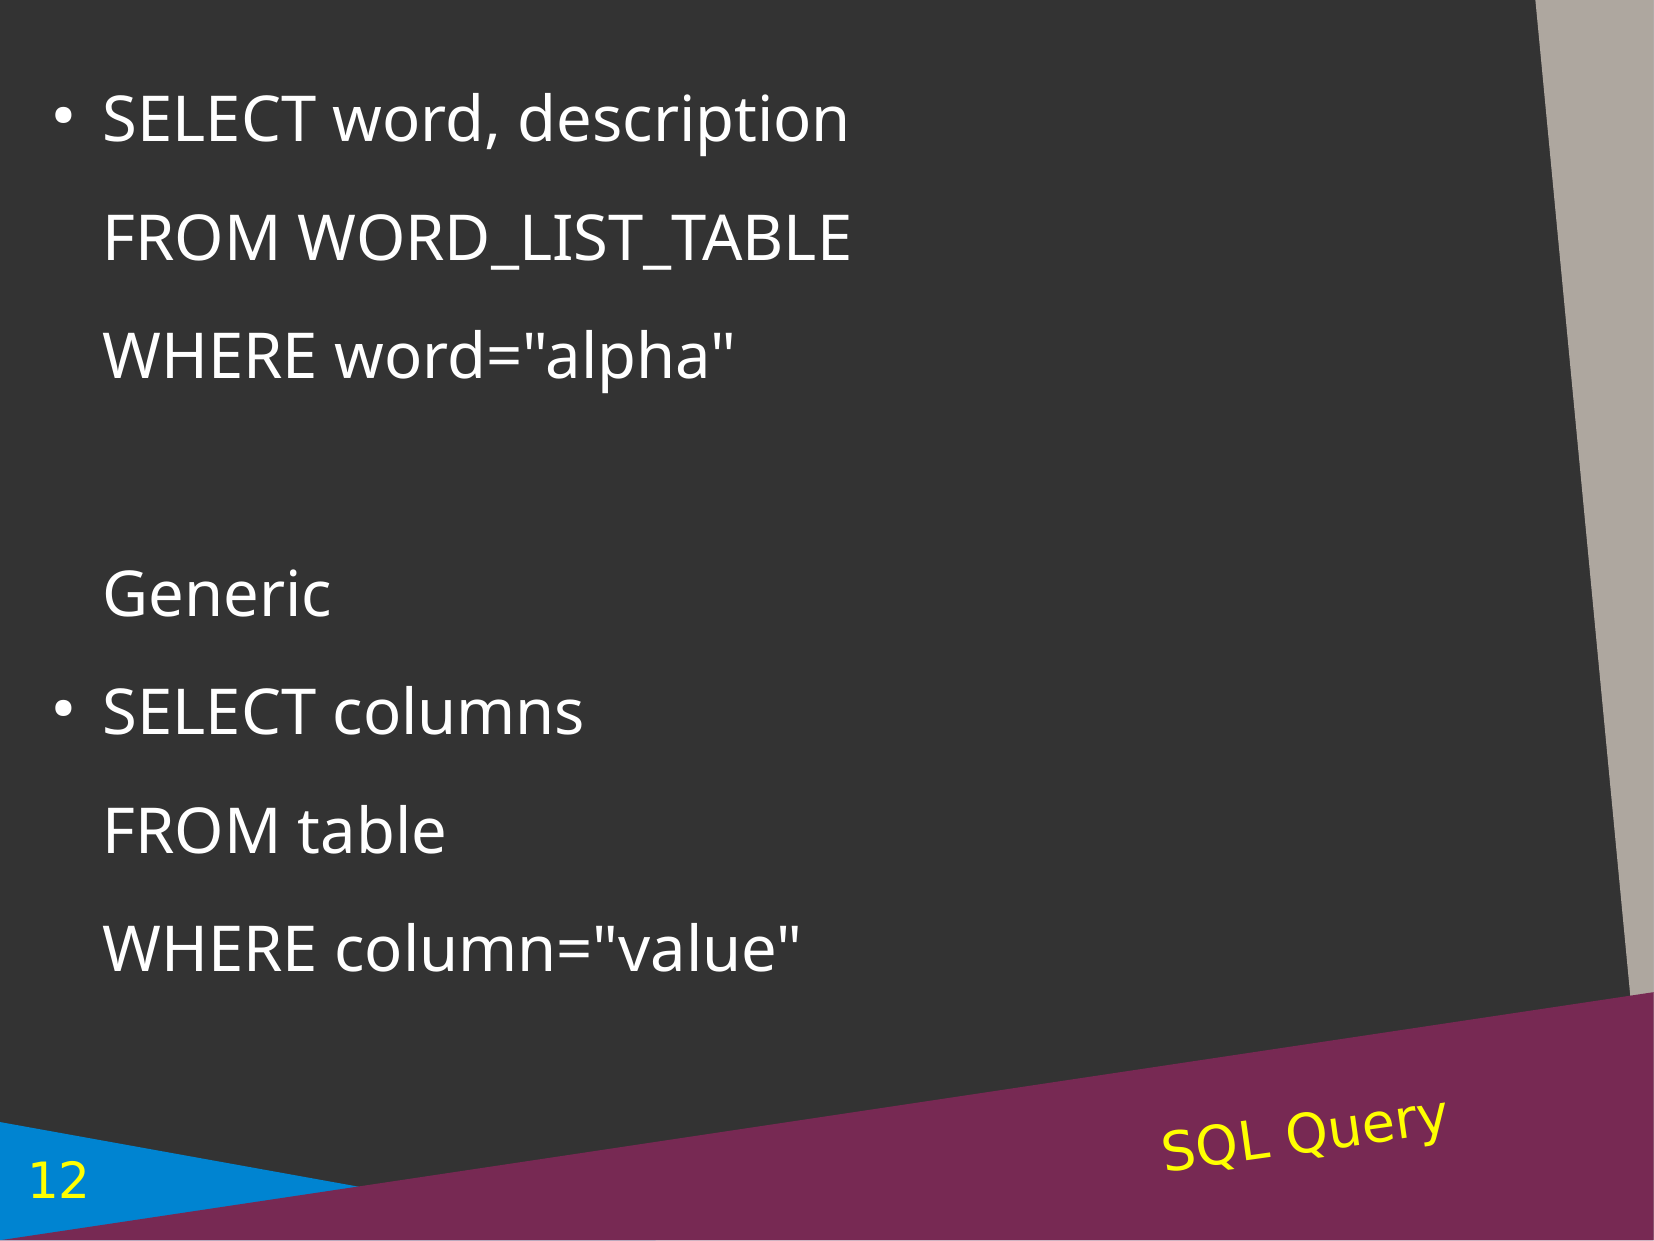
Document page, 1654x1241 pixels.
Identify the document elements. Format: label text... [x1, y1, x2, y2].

title SQL Query [956, 995, 1654, 1241]
list SELECT word, description FROM WORD_LIST_TABLE WHERE word="alpha" Generic SELECT columns FROM table WHERE column="value" [35, 59, 1524, 993]
